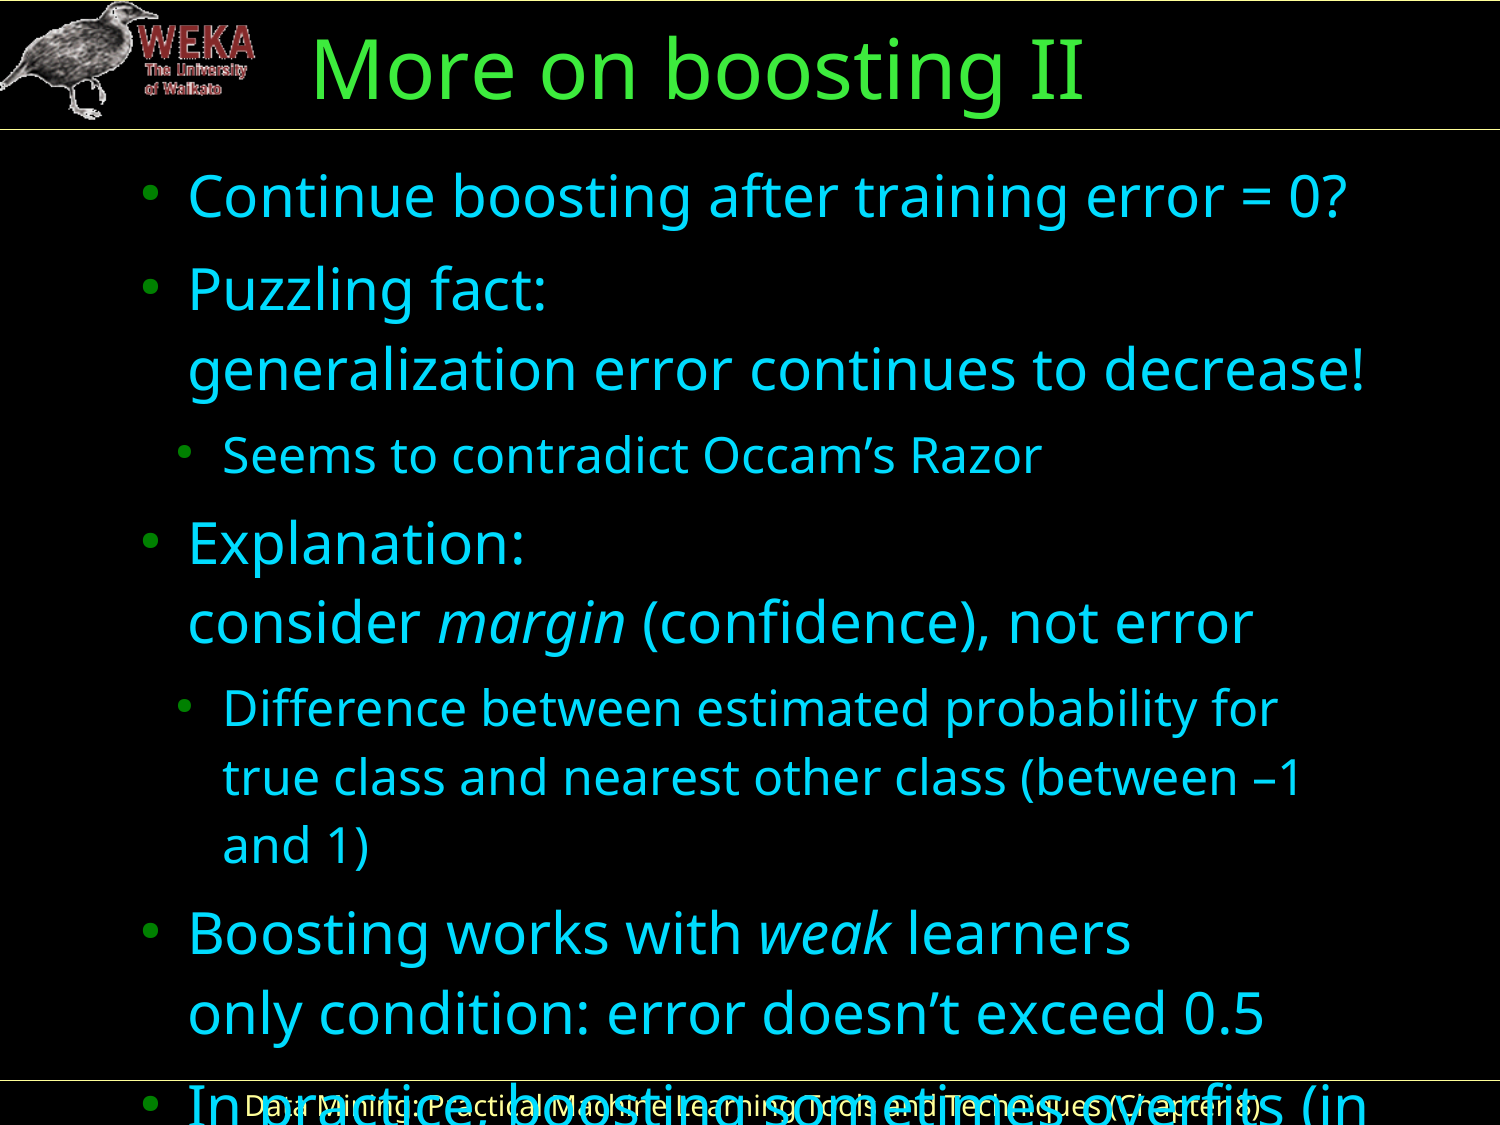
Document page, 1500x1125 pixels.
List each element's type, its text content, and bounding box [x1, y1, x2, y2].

title More on boosting II [295, 0, 1500, 148]
text_box Continue boosting after training error = 0? Puzzling fact: generalization error continues to decrease! Seems to contradict Occam’s Razor Explanation: consider margin (confidence), not error Difference between estimated probability for true class and nearest other class (between –1 and 1) Boosting works with weak learners only condition: error doesn’t exceed 0.5 In practice, boosting sometimes overfits (in contrast to bagging) [125, 147, 1388, 1004]
picture [0, 1, 266, 129]
